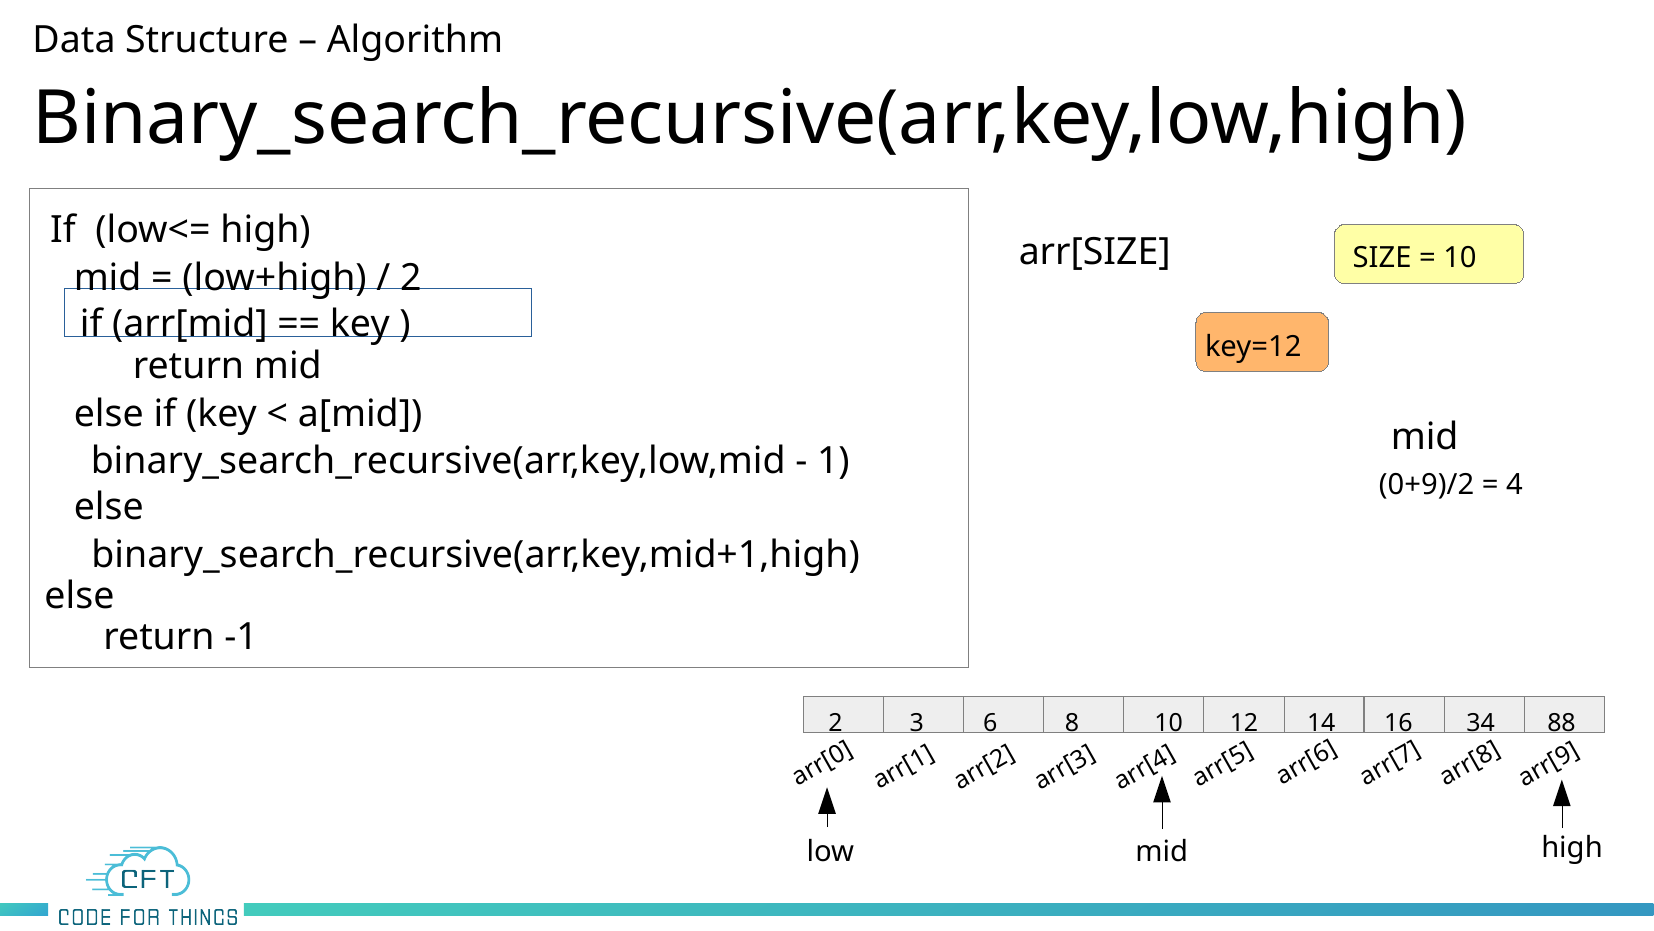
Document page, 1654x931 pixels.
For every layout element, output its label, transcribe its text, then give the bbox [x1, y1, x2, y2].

text_box arr[0] [767, 733, 880, 807]
text_box 8 [1049, 697, 1112, 742]
text_box [1334, 224, 1524, 284]
text_box [29, 579, 969, 668]
text_box SIZE = 10 [1338, 228, 1518, 278]
picture [59, 846, 237, 925]
text_box arr[1] [849, 733, 958, 811]
text_box else if (key < a[mid]) [59, 378, 556, 438]
text_box 14 [1292, 697, 1354, 749]
text_box if (arr[mid] == key ) [64, 289, 491, 348]
text_box 2 [813, 696, 867, 741]
text_box return -1 [88, 602, 290, 661]
text_box else [29, 561, 148, 620]
text_box 12 [1215, 697, 1277, 742]
text_box binary_search_recursive(arr,key,mid+1,high) [76, 519, 975, 579]
text_box key=12 [1190, 318, 1335, 402]
text_box arr[SIZE] [1003, 217, 1217, 284]
text_box [803, 696, 813, 733]
text_box mid [1120, 823, 1211, 880]
title Data Structure – Algorithm Binary_search_recursive(arr,key,low,high) [32, 0, 1654, 199]
text_box high [1526, 819, 1625, 869]
text_box arr[2] [929, 737, 1039, 812]
text_box [29, 188, 969, 561]
text_box 88 [1532, 697, 1595, 749]
text_box 6 [968, 697, 1031, 742]
text_box [1196, 312, 1328, 318]
text_box [867, 696, 1605, 733]
text_box else [59, 472, 178, 531]
text_box arr[4] [1098, 740, 1203, 811]
text_box arr[6] [1255, 733, 1385, 811]
text_box 16 [1369, 697, 1443, 749]
text_box 34 [1451, 697, 1514, 749]
text_box 10 [1139, 697, 1204, 742]
text_box arr[7] [1341, 746, 1451, 811]
text_box arr[8] [1422, 733, 1526, 808]
text_box If (low<= high) [35, 194, 367, 254]
text_box binary_search_recursive(arr,key,low,mid - 1) [76, 425, 945, 485]
text_box mid [1376, 402, 1477, 455]
text_box arr[5] [1175, 733, 1291, 805]
text_box arr[9] [1494, 704, 1625, 808]
text_box arr[3] [1010, 739, 1127, 816]
text_box mid = (low+high) / 2 [59, 242, 497, 302]
text_box return mid [118, 330, 367, 390]
text_box 3 [894, 697, 948, 742]
text_box low [791, 822, 886, 872]
text_box (0+9)/2 = 4 [1364, 455, 1569, 505]
